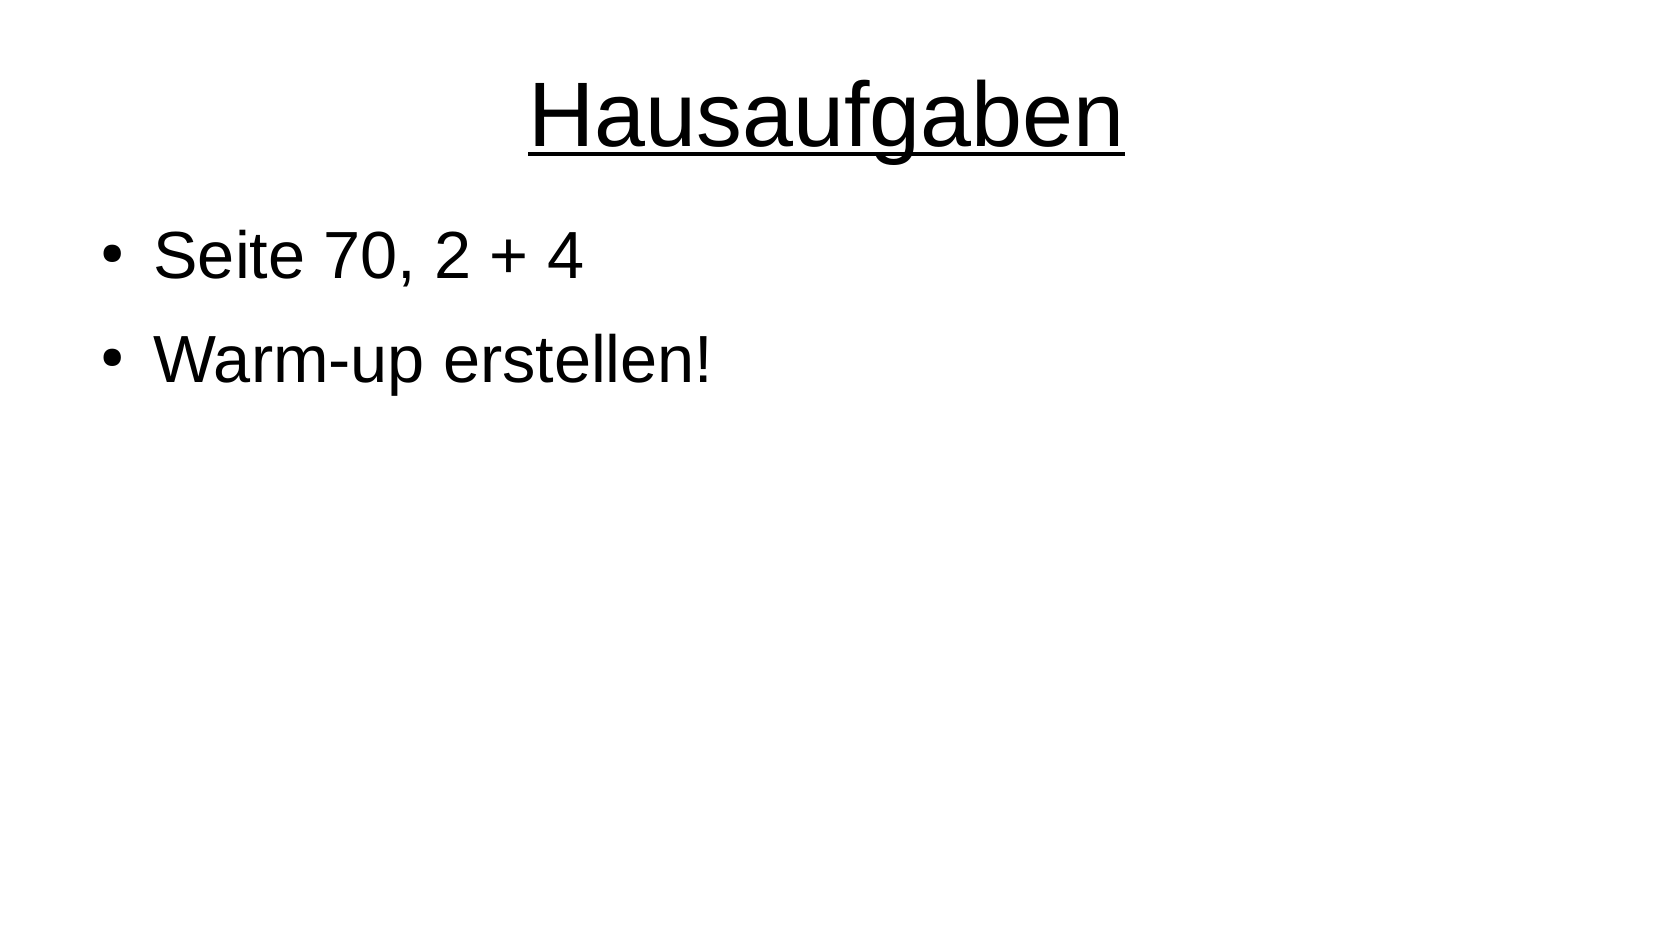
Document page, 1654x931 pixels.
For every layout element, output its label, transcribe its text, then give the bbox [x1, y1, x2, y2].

title Hausaufgaben [82, 37, 1571, 193]
list Seite 70, 2 + 4 Warm-up erstellen! [82, 217, 1571, 758]
